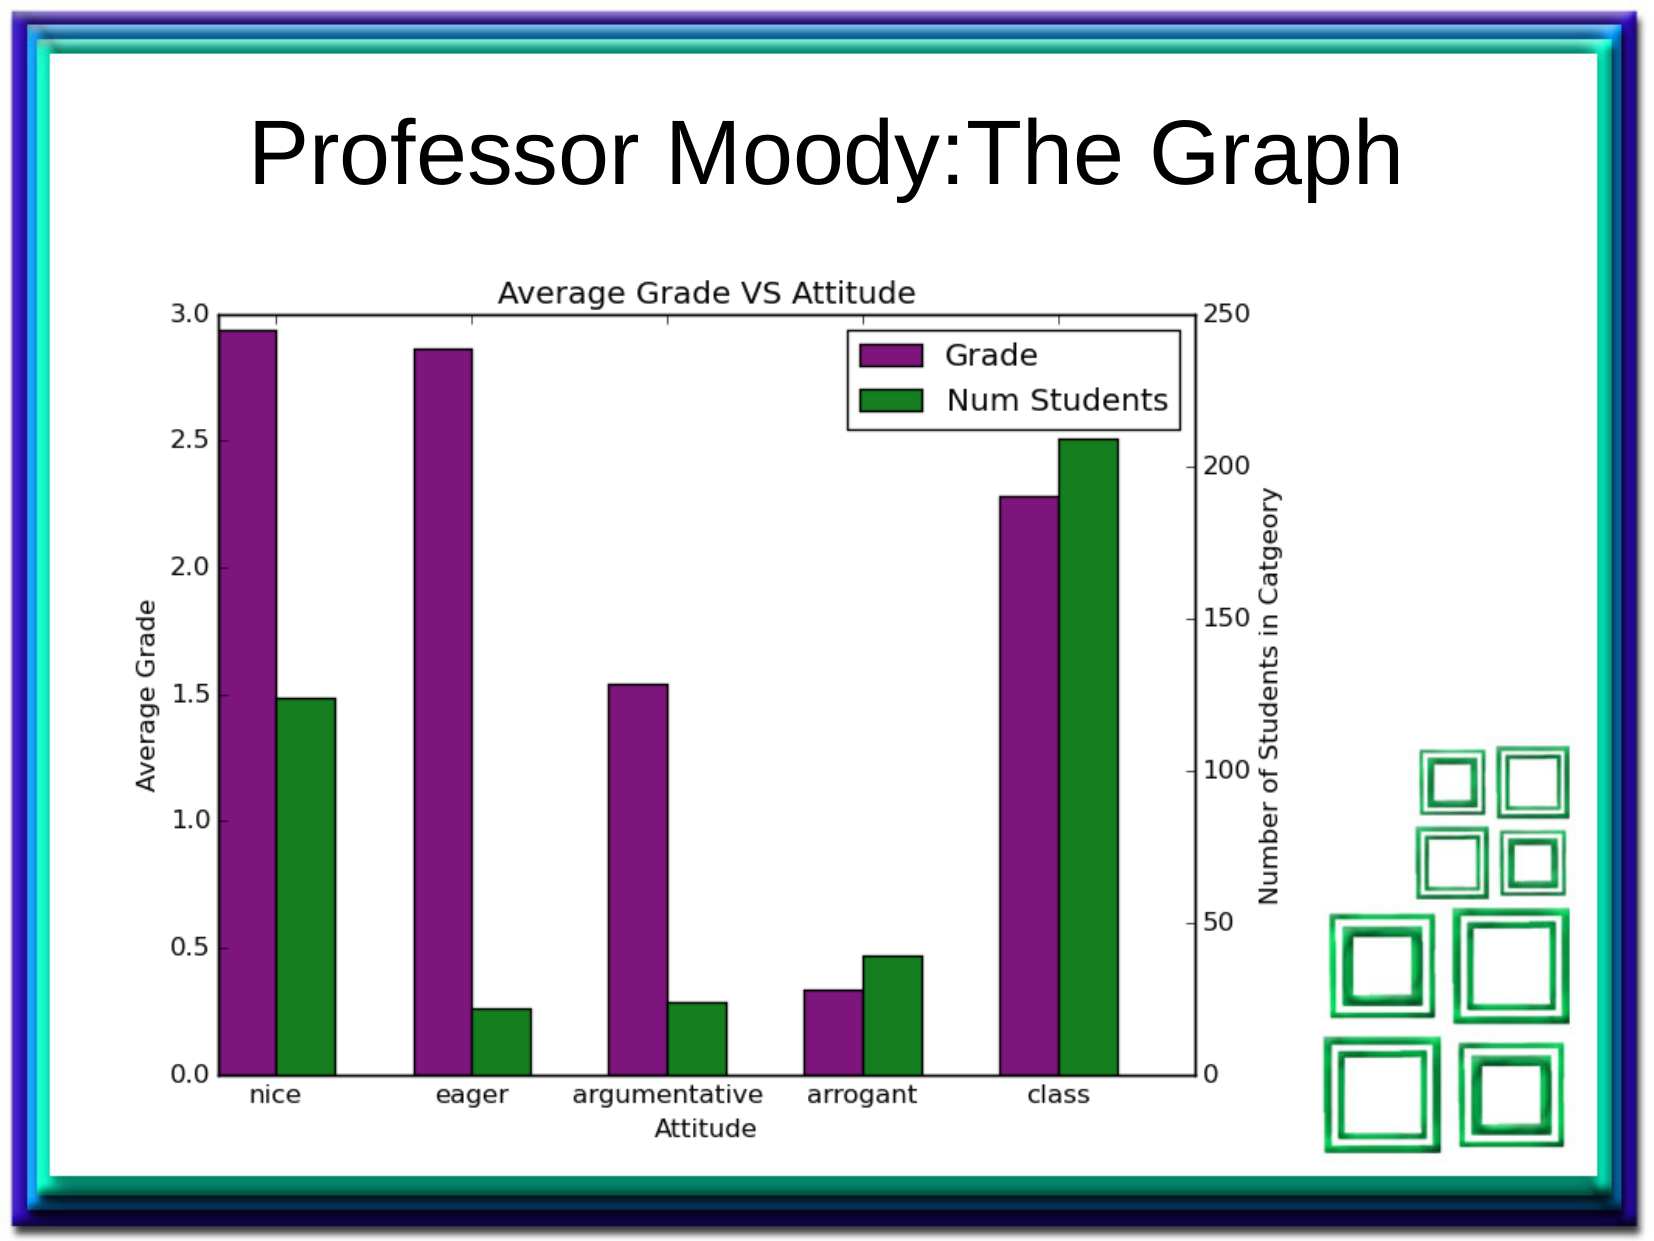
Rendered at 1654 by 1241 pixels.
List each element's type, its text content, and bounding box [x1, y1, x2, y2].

title Professor Moody:The Graph [82, 49, 1571, 257]
picture [0, 0, 1654, 1241]
